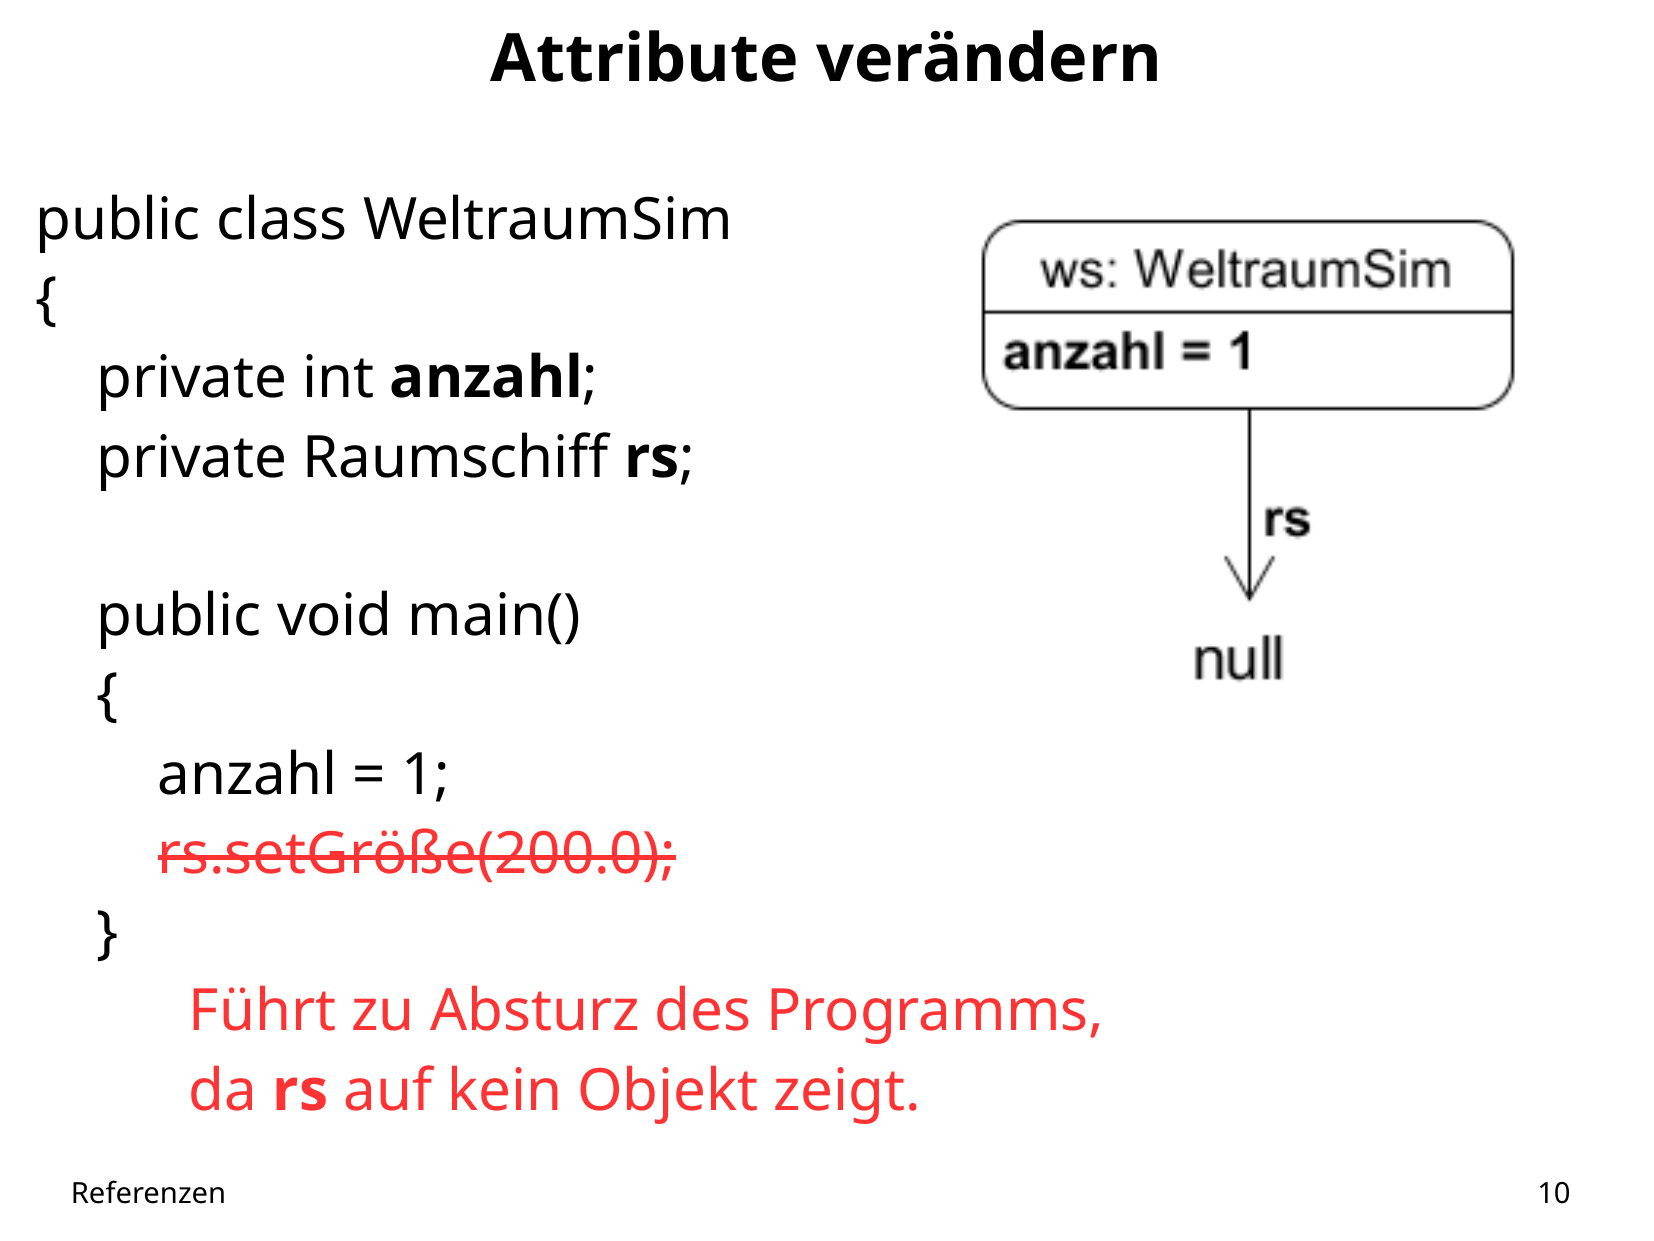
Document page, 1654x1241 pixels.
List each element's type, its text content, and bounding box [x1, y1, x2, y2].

list public class WeltraumSim { private int anzahl; private Raumschiff rs; public void main() { anzahl = 1; rs.setGröße(200.0); } [35, 177, 839, 1158]
title Attribute verändern [0, 5, 1654, 107]
list Führt zu Absturz des Programms, da rs auf kein Objekt zeigt. [188, 968, 1607, 1158]
picture [980, 218, 1518, 686]
